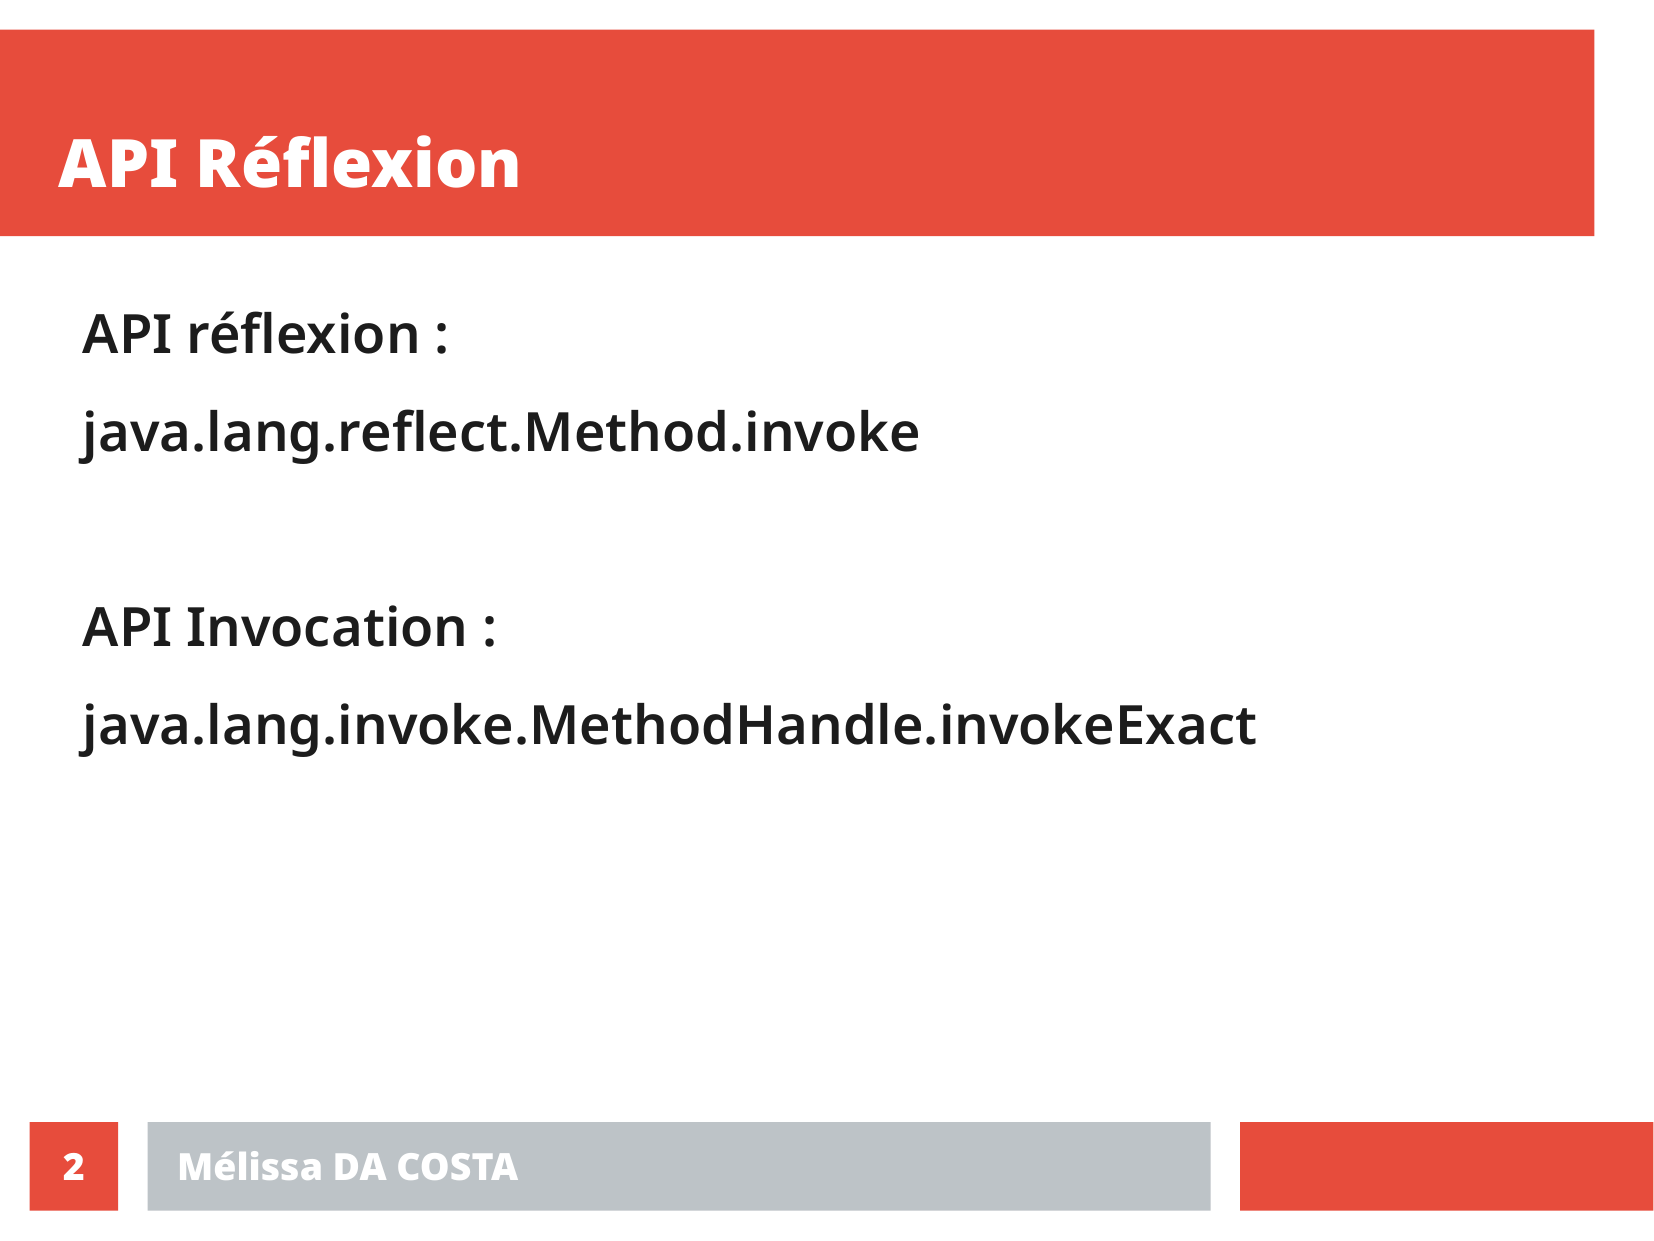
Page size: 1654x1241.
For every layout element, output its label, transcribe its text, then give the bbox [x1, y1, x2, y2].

list API réflexion : java.lang.reflect.Method.invoke API Invocation : java.lang.invoke.MethodHandle.invokeExact [82, 295, 1571, 1063]
title API Réflexion [59, 59, 1595, 207]
